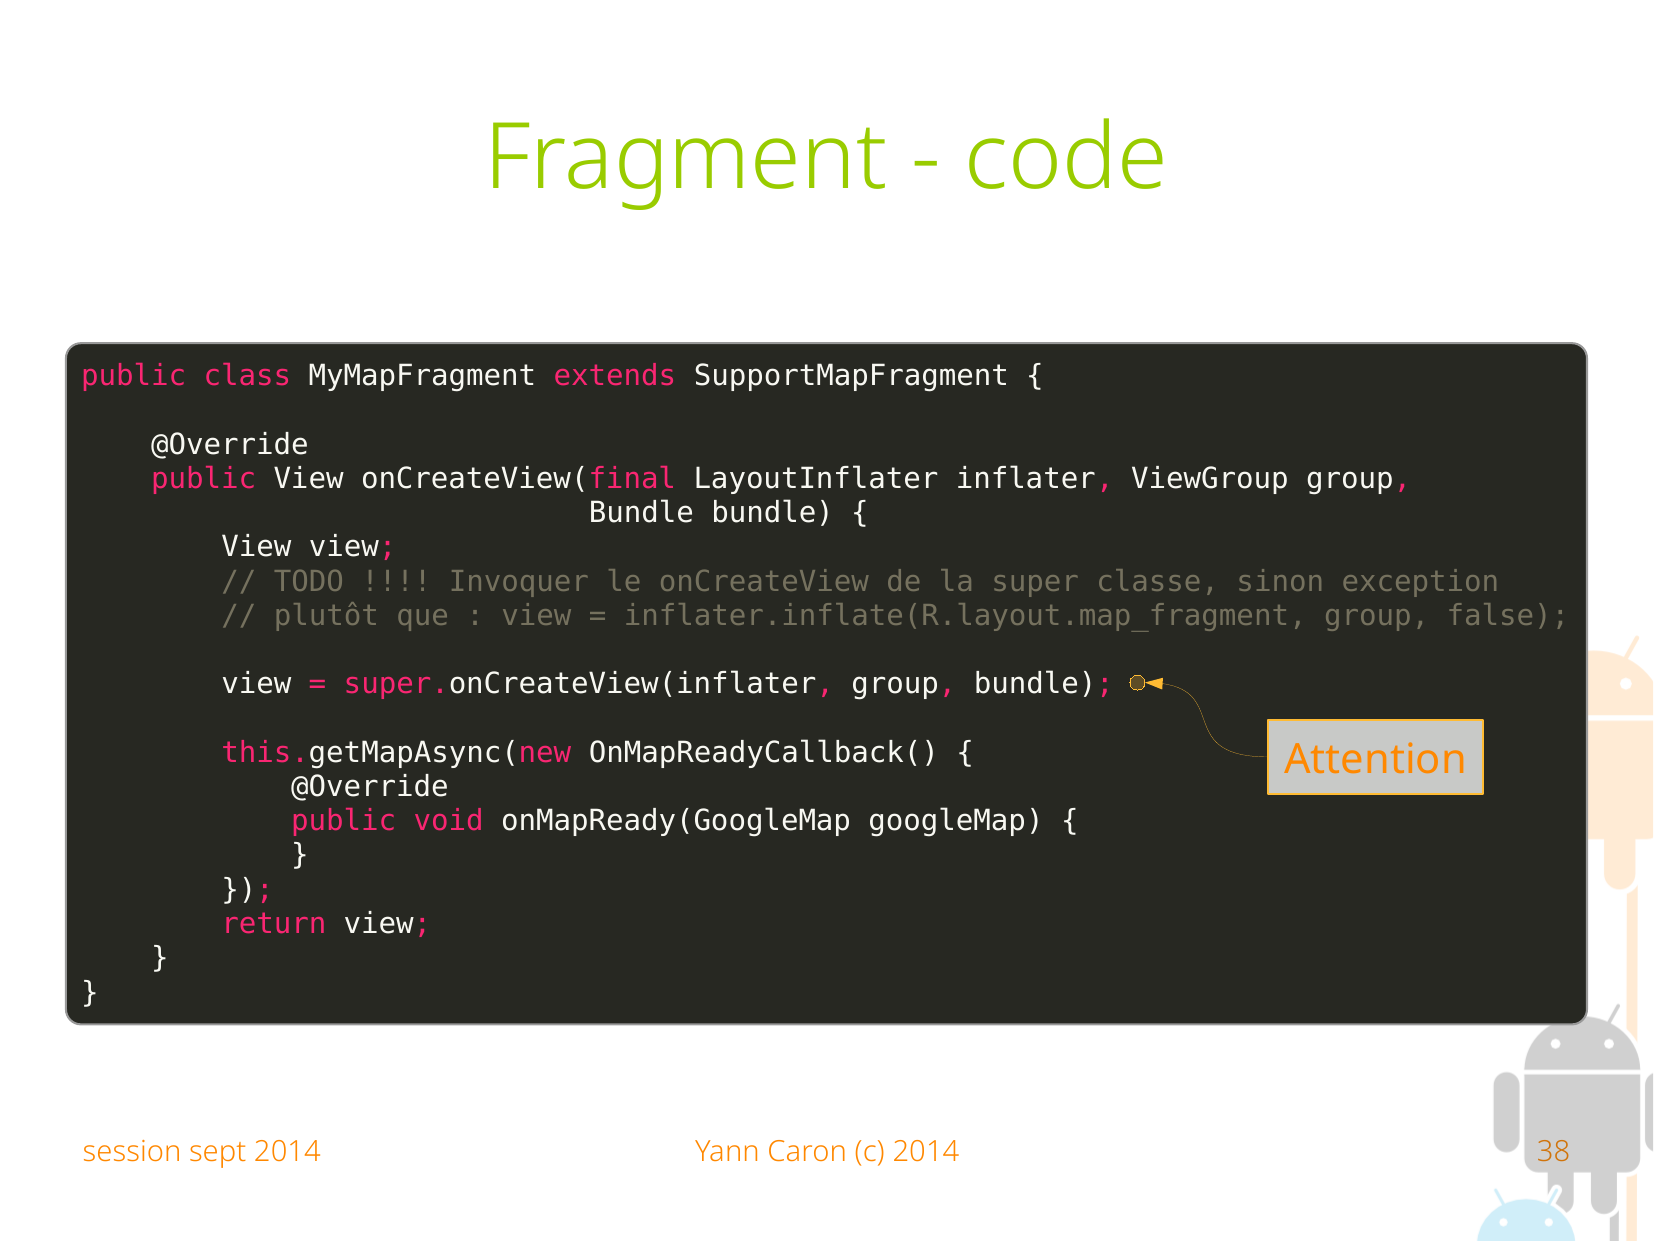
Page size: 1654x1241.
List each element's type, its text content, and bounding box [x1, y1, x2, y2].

picture [240, 423, 1654, 1241]
text_box Attention [1268, 720, 1471, 786]
text_box public class MyMapFragment extends SupportMapFragment { @Override public View onCreateView(final LayoutInflater inflater, ViewGroup group, Bundle bundle) { View view; // TODO !!!! Invoquer le onCreateView de la super classe, sinon exception // plutôt que : view = inflater.inflate(R.layout.map_fragment, group, false); view = super.onCreateView(inflater, group, bundle); this.getMapAsync(new OnMapReadyCallback() { @Override public void onMapReady(GoogleMap googleMap) { } }); return view; } } [65, 343, 1587, 1020]
text_box [1129, 675, 1145, 691]
title Fragment - code [82, 49, 1571, 257]
